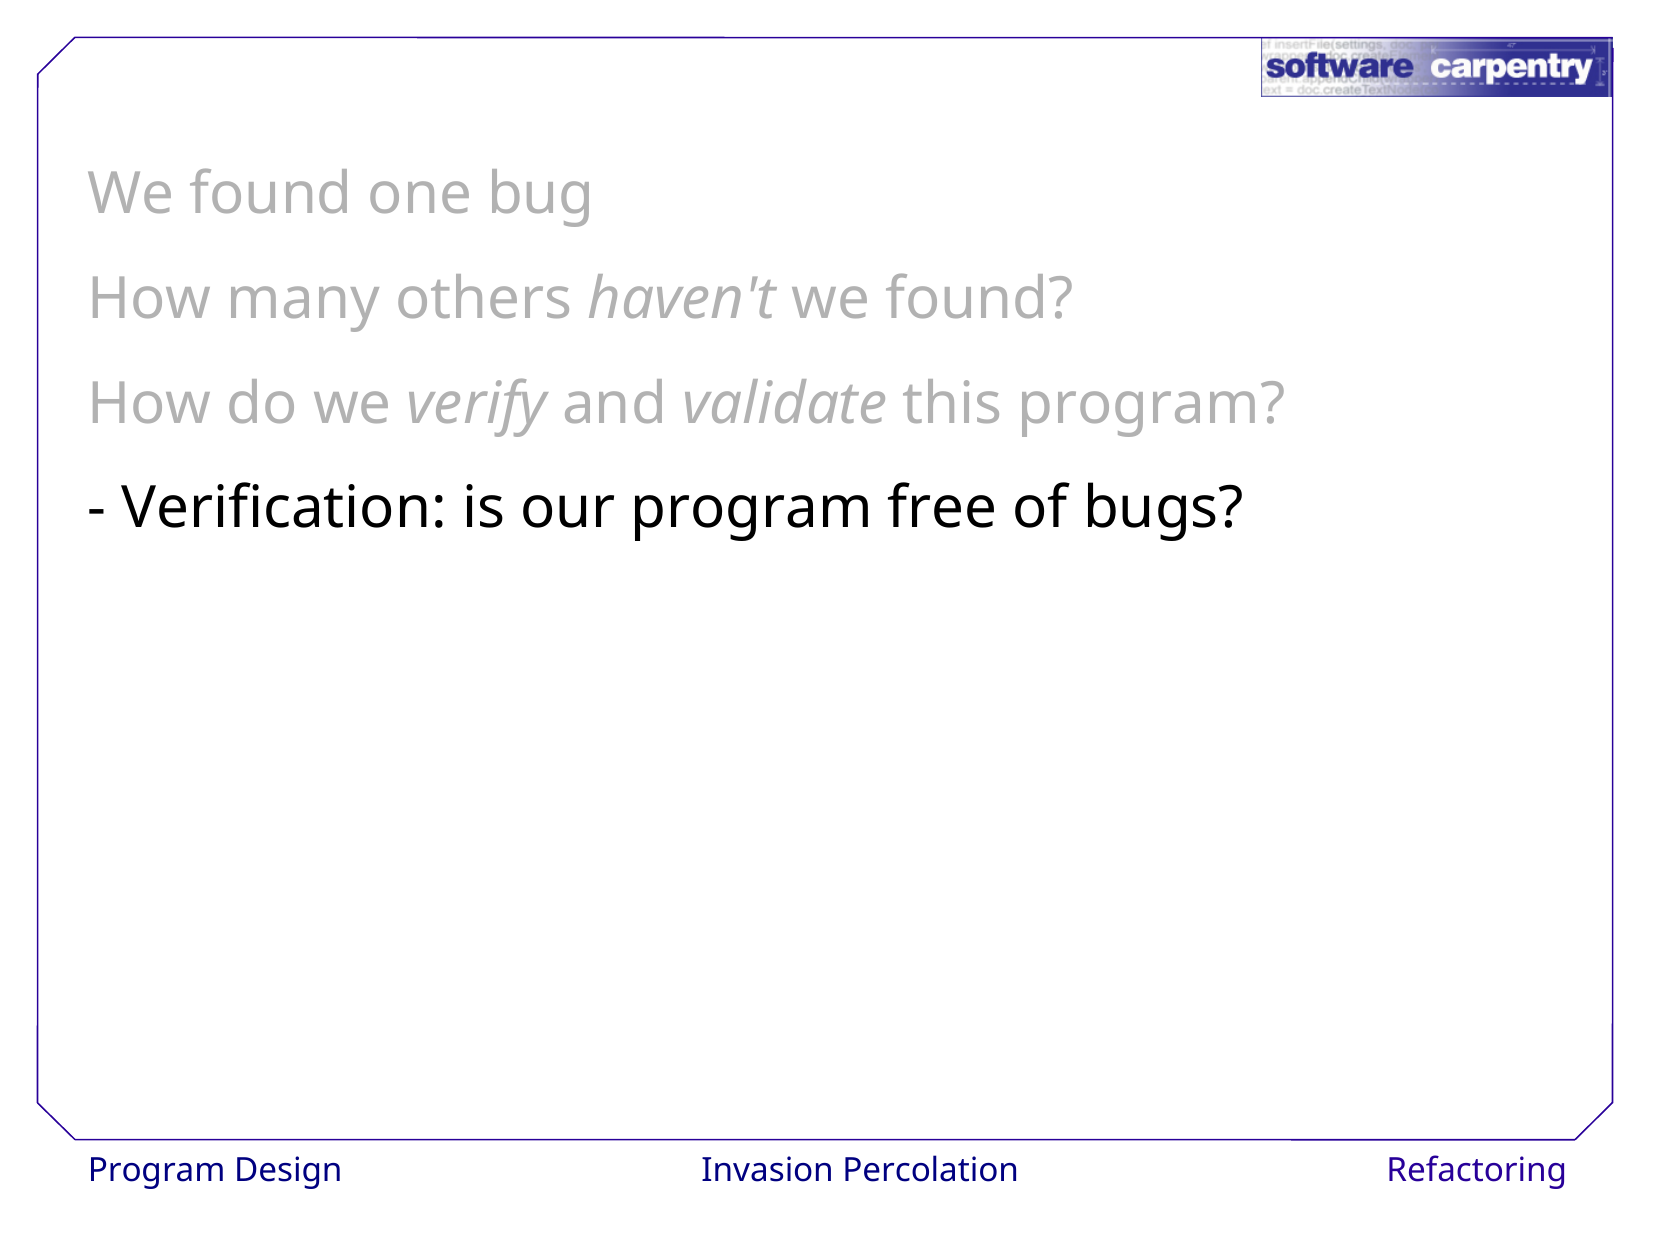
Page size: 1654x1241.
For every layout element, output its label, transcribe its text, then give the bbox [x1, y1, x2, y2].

text_box We found one bug How many others haven't we found? How do we verify and validate this program? - Verification: is our program free of bugs? [72, 112, 1451, 548]
picture [1261, 39, 1613, 97]
